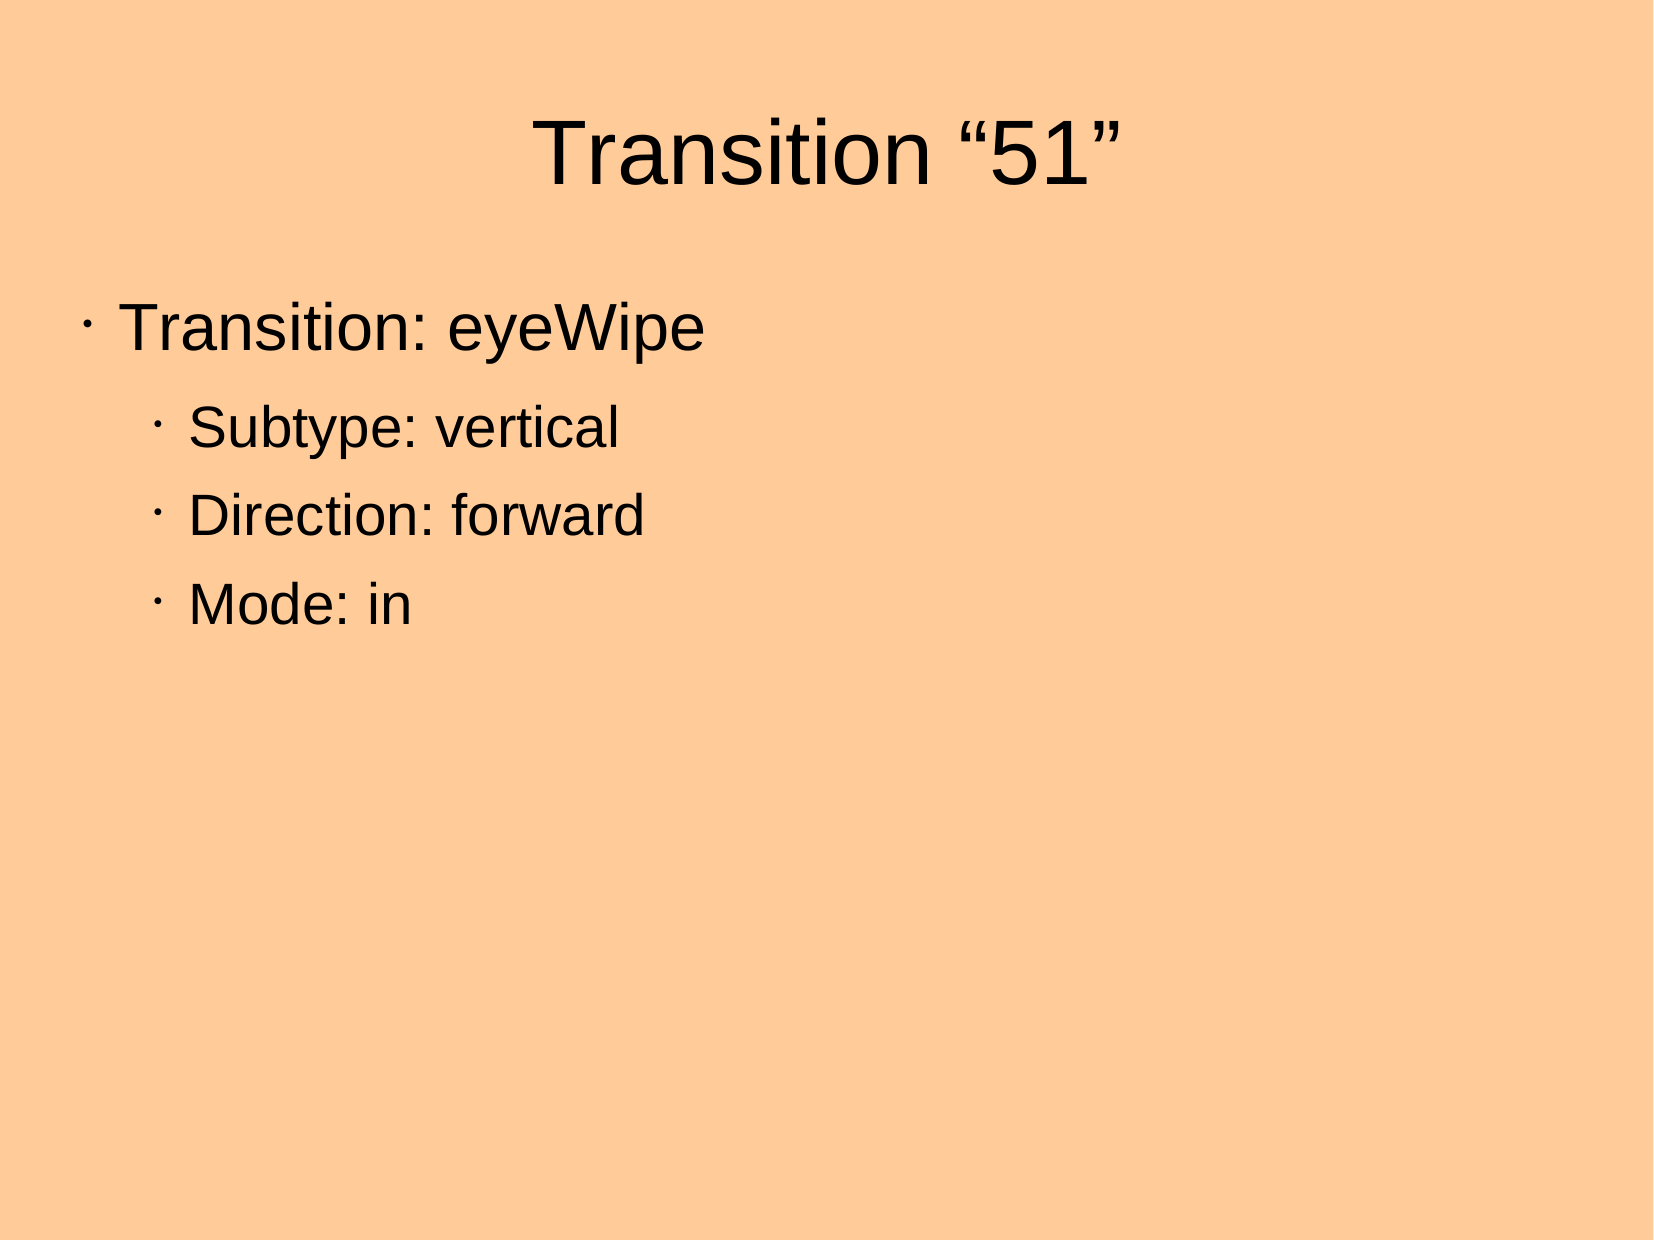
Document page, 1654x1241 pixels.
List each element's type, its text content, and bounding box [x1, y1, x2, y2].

list Transition: eyeWipe Subtype: vertical Direction: forward Mode: in [82, 290, 1571, 1080]
title Transition “51” [82, 49, 1571, 257]
